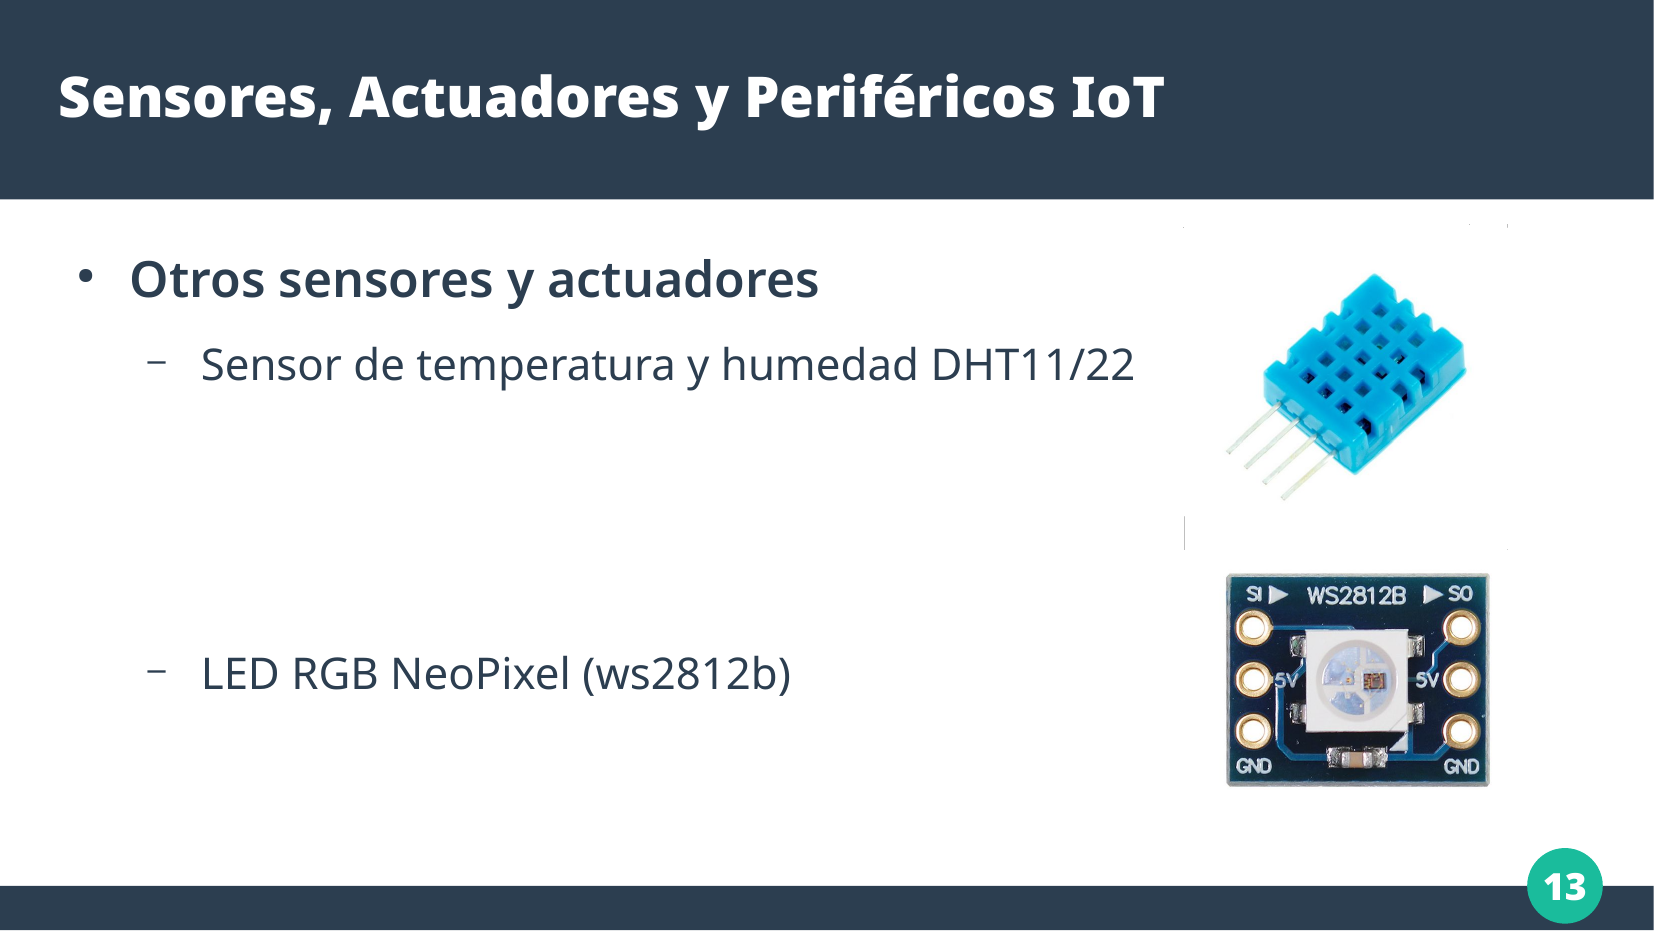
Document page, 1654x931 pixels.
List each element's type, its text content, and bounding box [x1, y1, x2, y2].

list Otros sensores y actuadores Sensor de temperatura y humedad DHT11/22 LED RGB NeoPixel (ws2812b) [59, 243, 1595, 864]
picture [1183, 225, 1508, 797]
title Sensores, Actuadores y Periféricos IoT [59, 37, 1595, 155]
